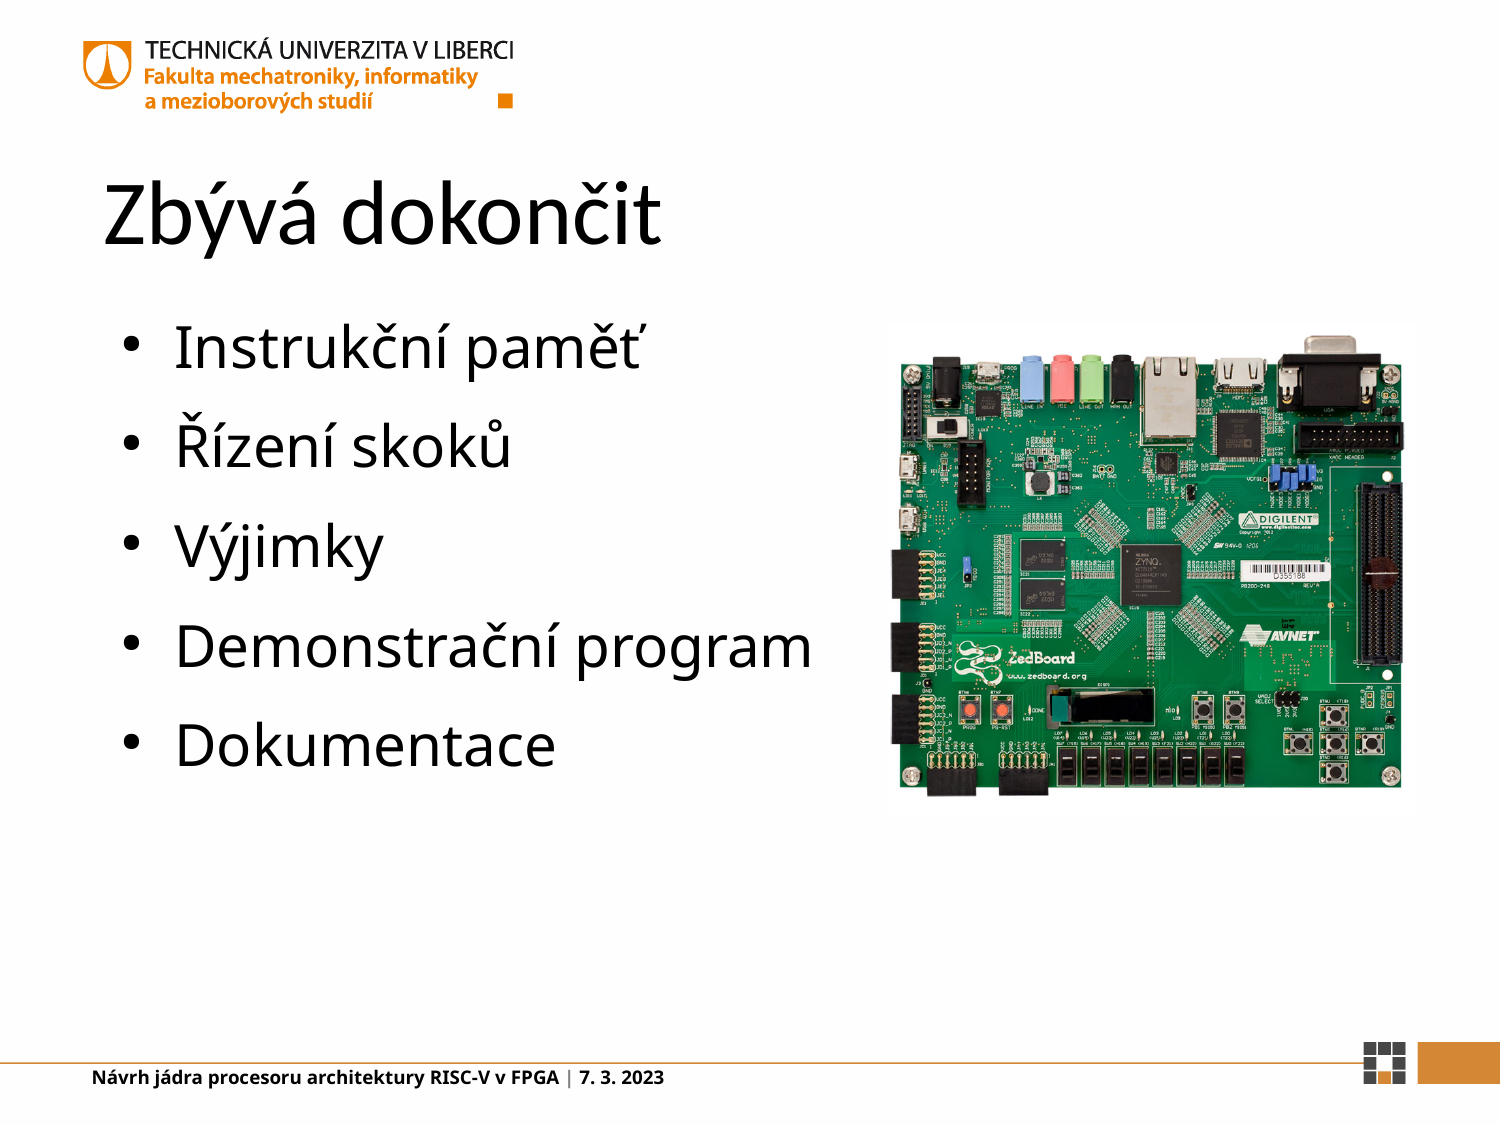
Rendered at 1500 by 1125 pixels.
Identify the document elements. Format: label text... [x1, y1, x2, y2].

title Zbývá dokončit [88, 149, 1412, 268]
picture [0, 0, 1500, 1125]
list Instrukční paměť Řízení skoků Výjimky Demonstrační program Dokumentace [88, 302, 1004, 1024]
text_box Návrh jádra procesoru architektury RISC-V v FPGA | 7. 3. 2023 [76, 1058, 1341, 1099]
